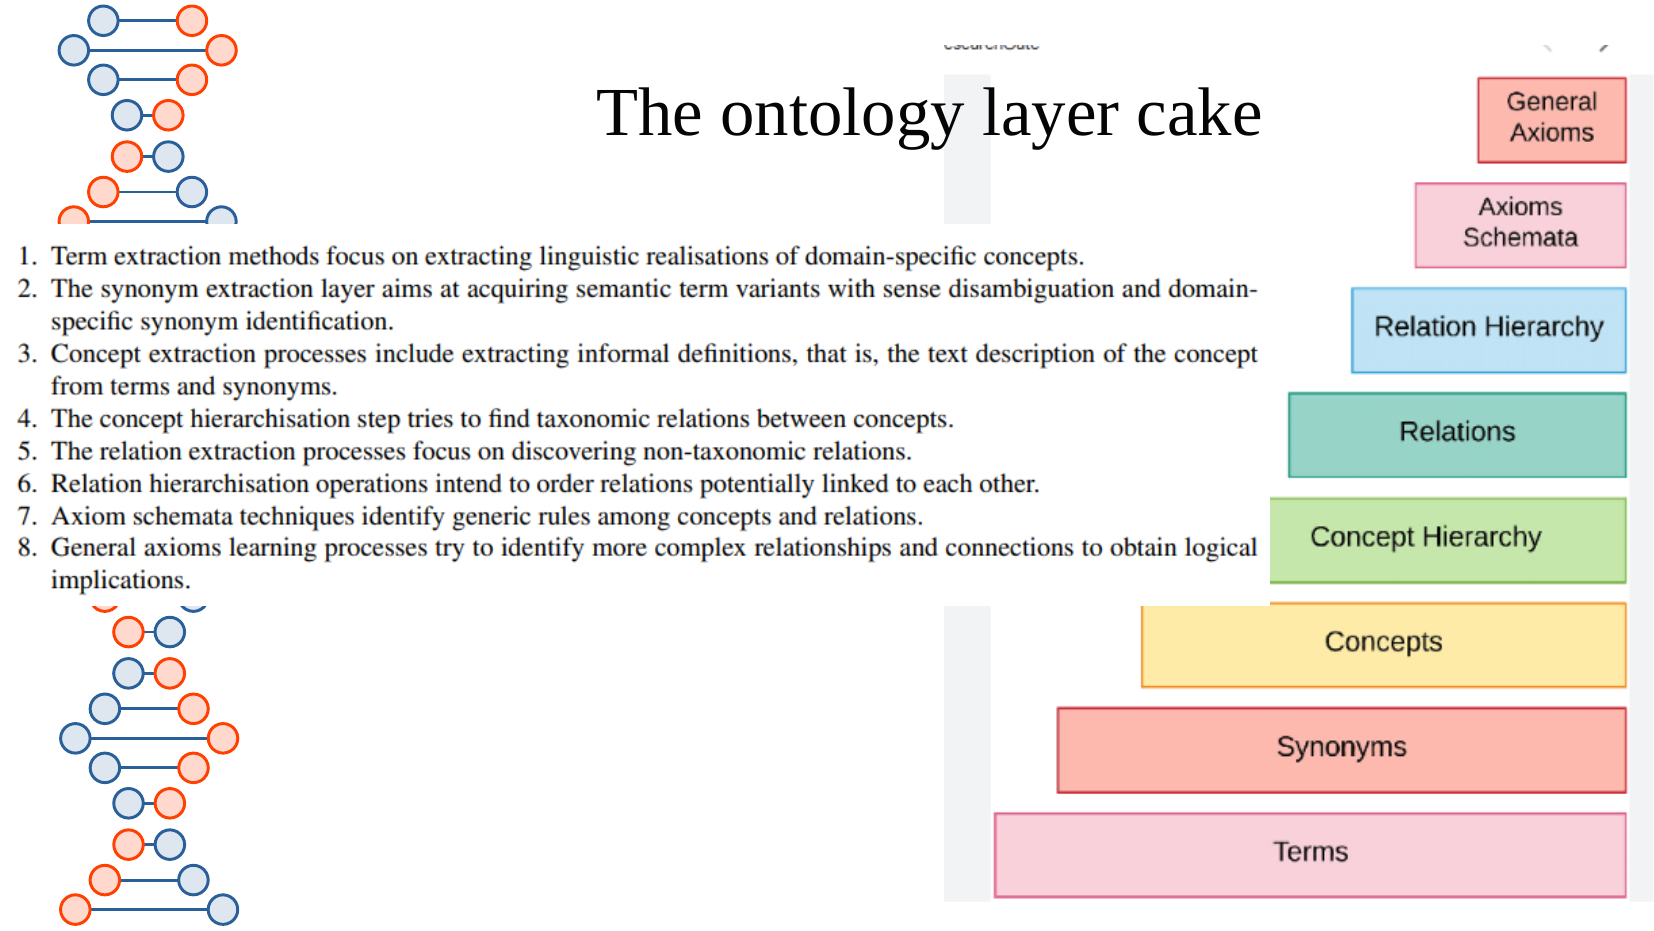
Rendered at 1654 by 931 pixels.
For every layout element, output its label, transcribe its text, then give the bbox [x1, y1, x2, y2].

title The ontology layer cake [265, 35, 1595, 189]
picture [0, 45, 1654, 916]
